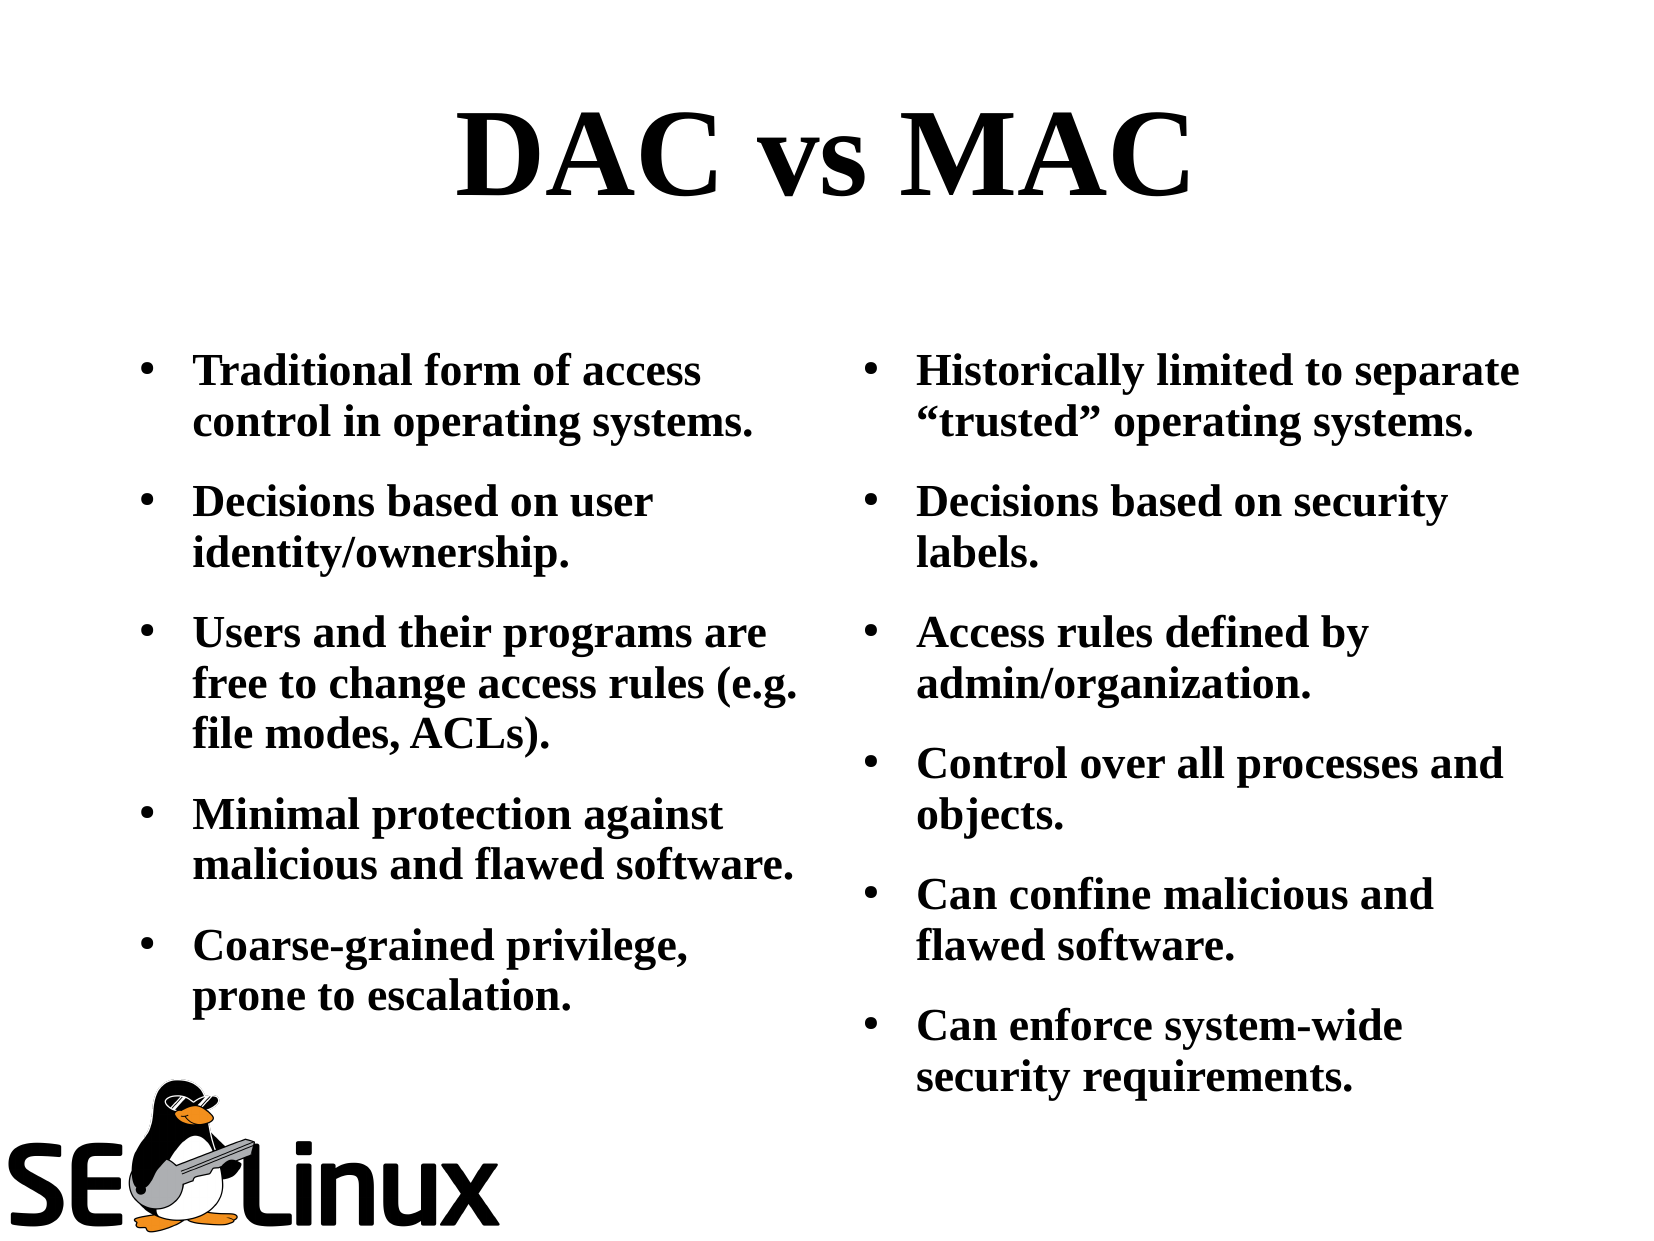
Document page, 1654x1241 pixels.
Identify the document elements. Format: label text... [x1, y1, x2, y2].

title DAC vs MAC [82, 49, 1571, 257]
list Traditional form of access control in operating systems. Decisions based on user identity/ownership. Users and their programs are free to change access rules (e.g. file modes, ACLs). Minimal protection against malicious and flawed software. Coarse-grained privilege, prone to escalation. [121, 344, 811, 1164]
picture [0, 919, 526, 1241]
list Historically limited to separate “trusted” operating systems. Decisions based on security labels. Access rules defined by admin/organization. Control over all processes and objects. Can confine malicious and flawed software. Can enforce system-wide security requirements. [845, 344, 1535, 1164]
